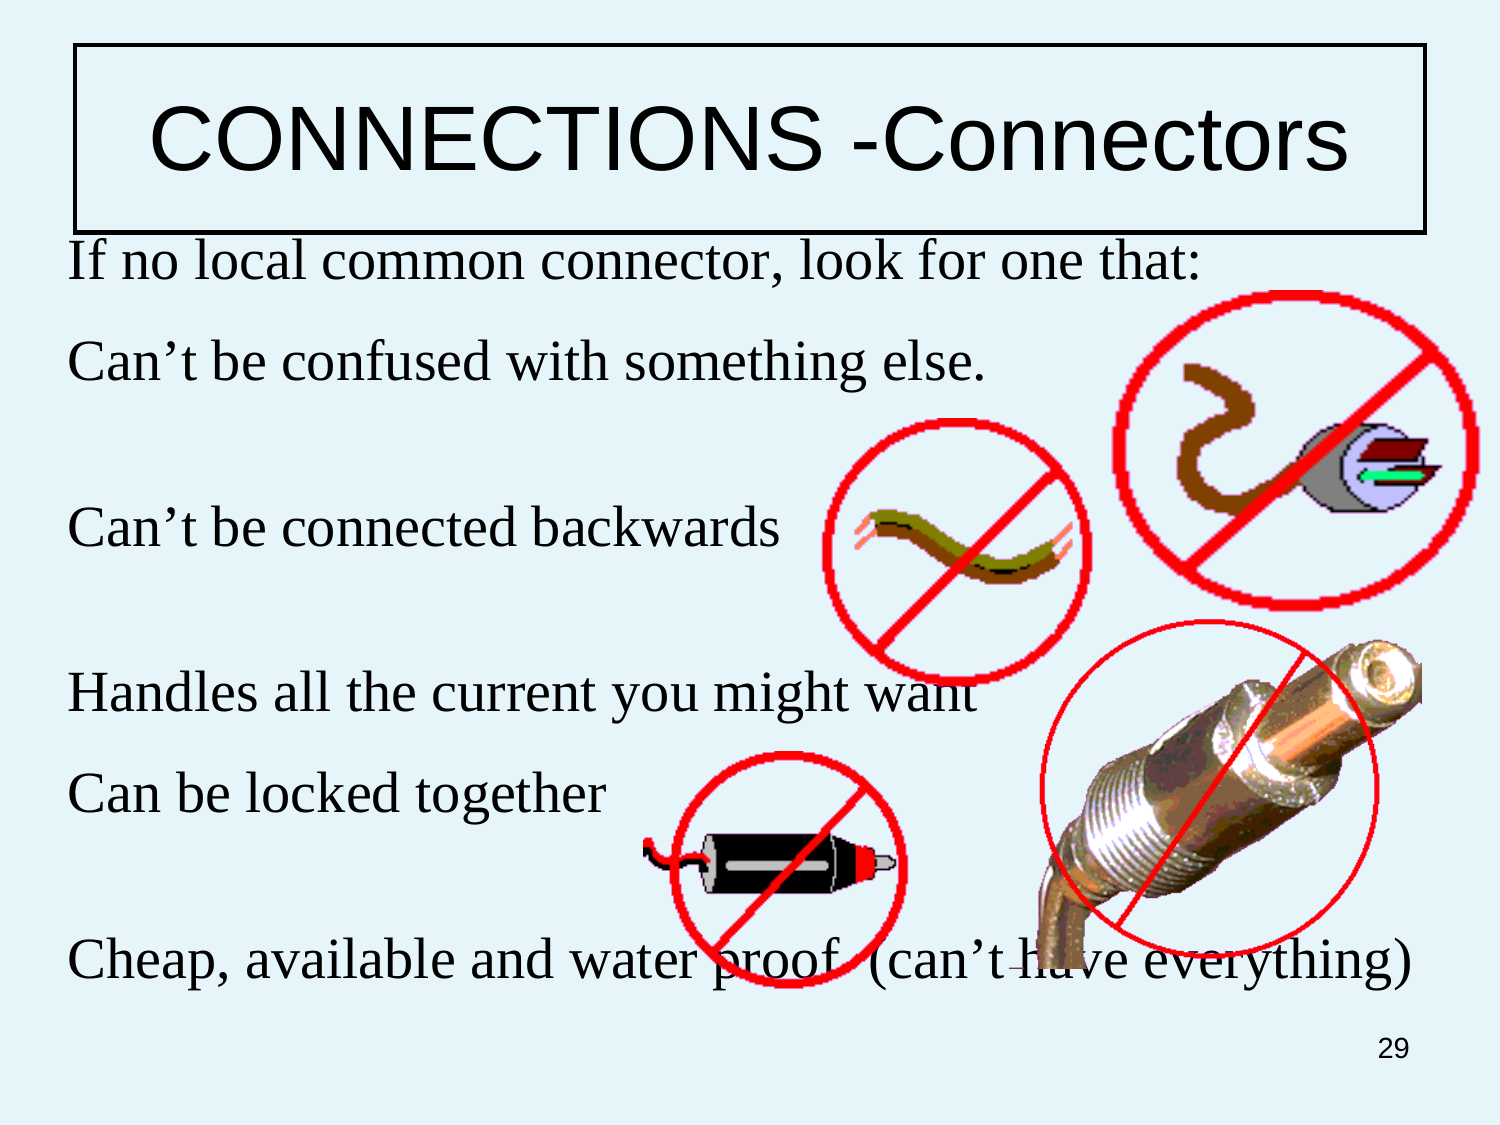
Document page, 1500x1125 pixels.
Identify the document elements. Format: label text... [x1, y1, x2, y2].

title CONNECTIONS -Connectors [75, 45, 1426, 233]
text_box If no local common connector, look for one that: Can’t be confused with something else. Can’t be connected backwards Handles all the current you might want Can be locked together Cheap, available and water proof (can’t have everything) [53, 219, 1459, 999]
picture [643, 751, 951, 991]
picture [738, 290, 1500, 969]
